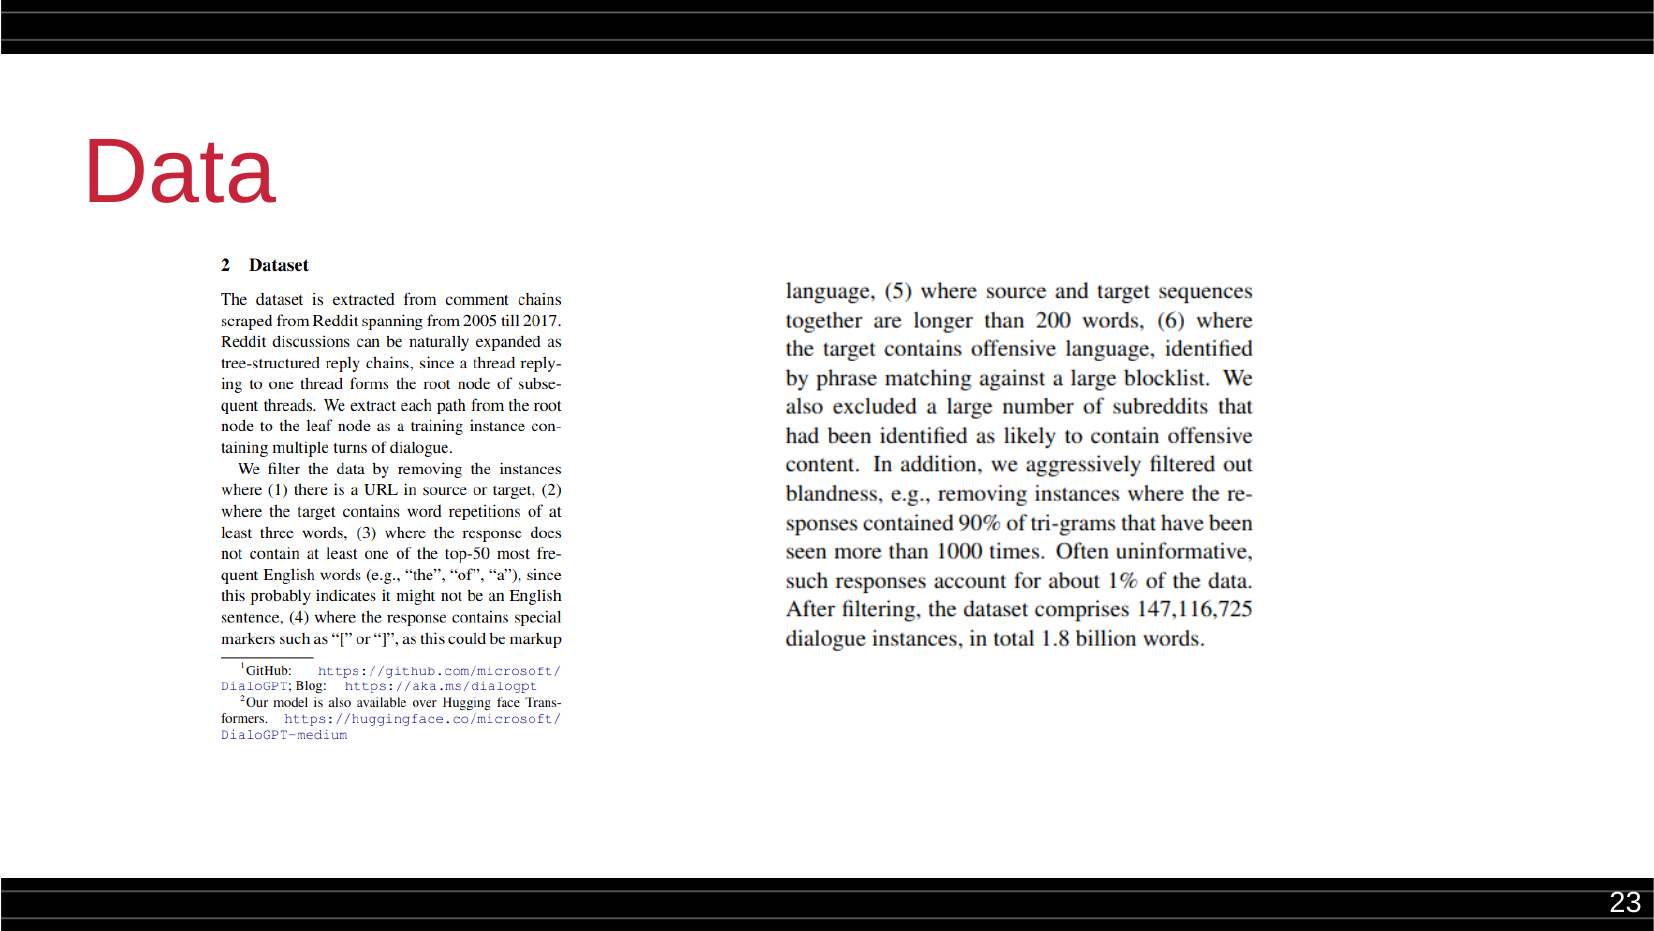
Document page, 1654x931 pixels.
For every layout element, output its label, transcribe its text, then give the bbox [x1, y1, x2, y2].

picture [1, 878, 1654, 931]
picture [195, 247, 578, 774]
picture [1, 0, 1654, 54]
picture [765, 261, 1306, 661]
title Data [82, 92, 1571, 249]
